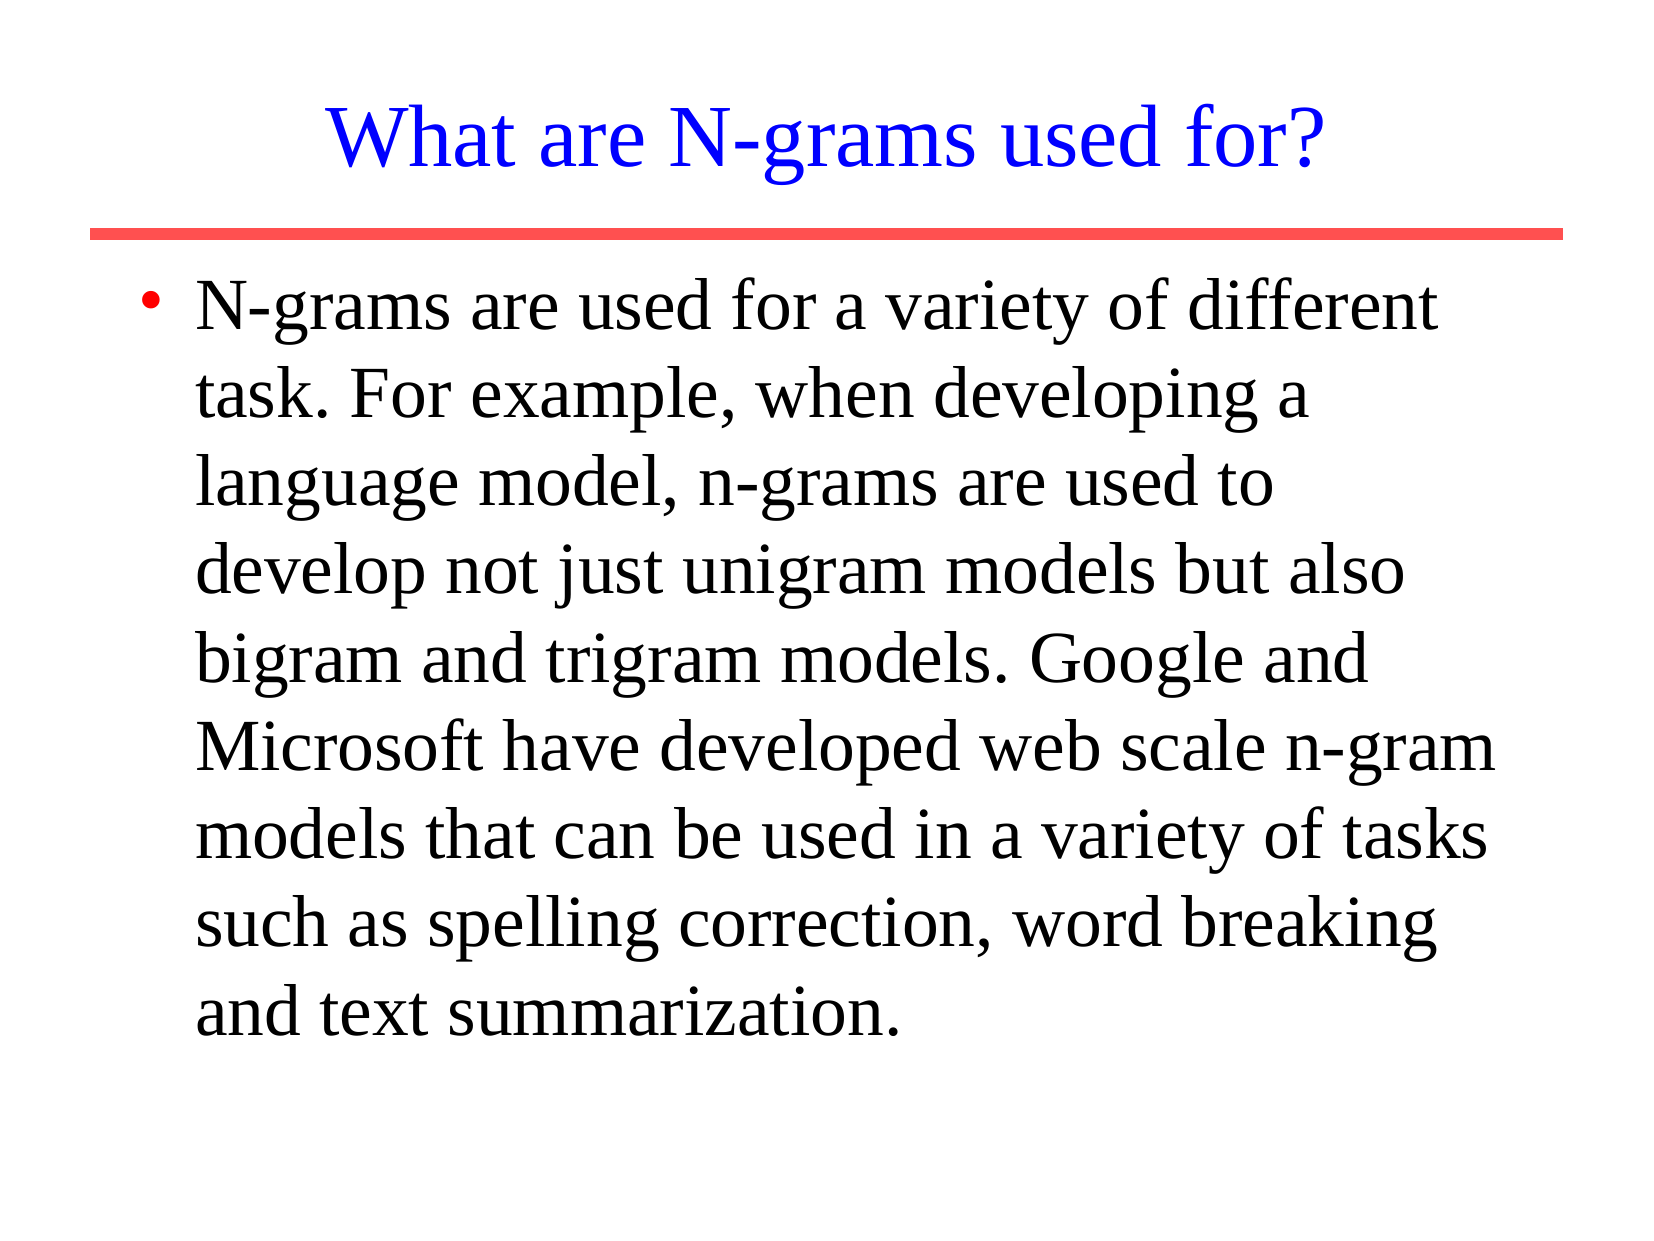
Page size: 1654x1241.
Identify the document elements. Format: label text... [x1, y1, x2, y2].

list N-grams are used for a variety of different task. For example, when developing a language model, n-grams are used to develop not just unigram models but also bigram and trigram models. Google and Microsoft have developed web scale n-gram models that can be used in a variety of tasks such as spelling correction, word breaking and text summarization. [124, 248, 1530, 1096]
title What are N-grams used for? [124, 41, 1530, 221]
